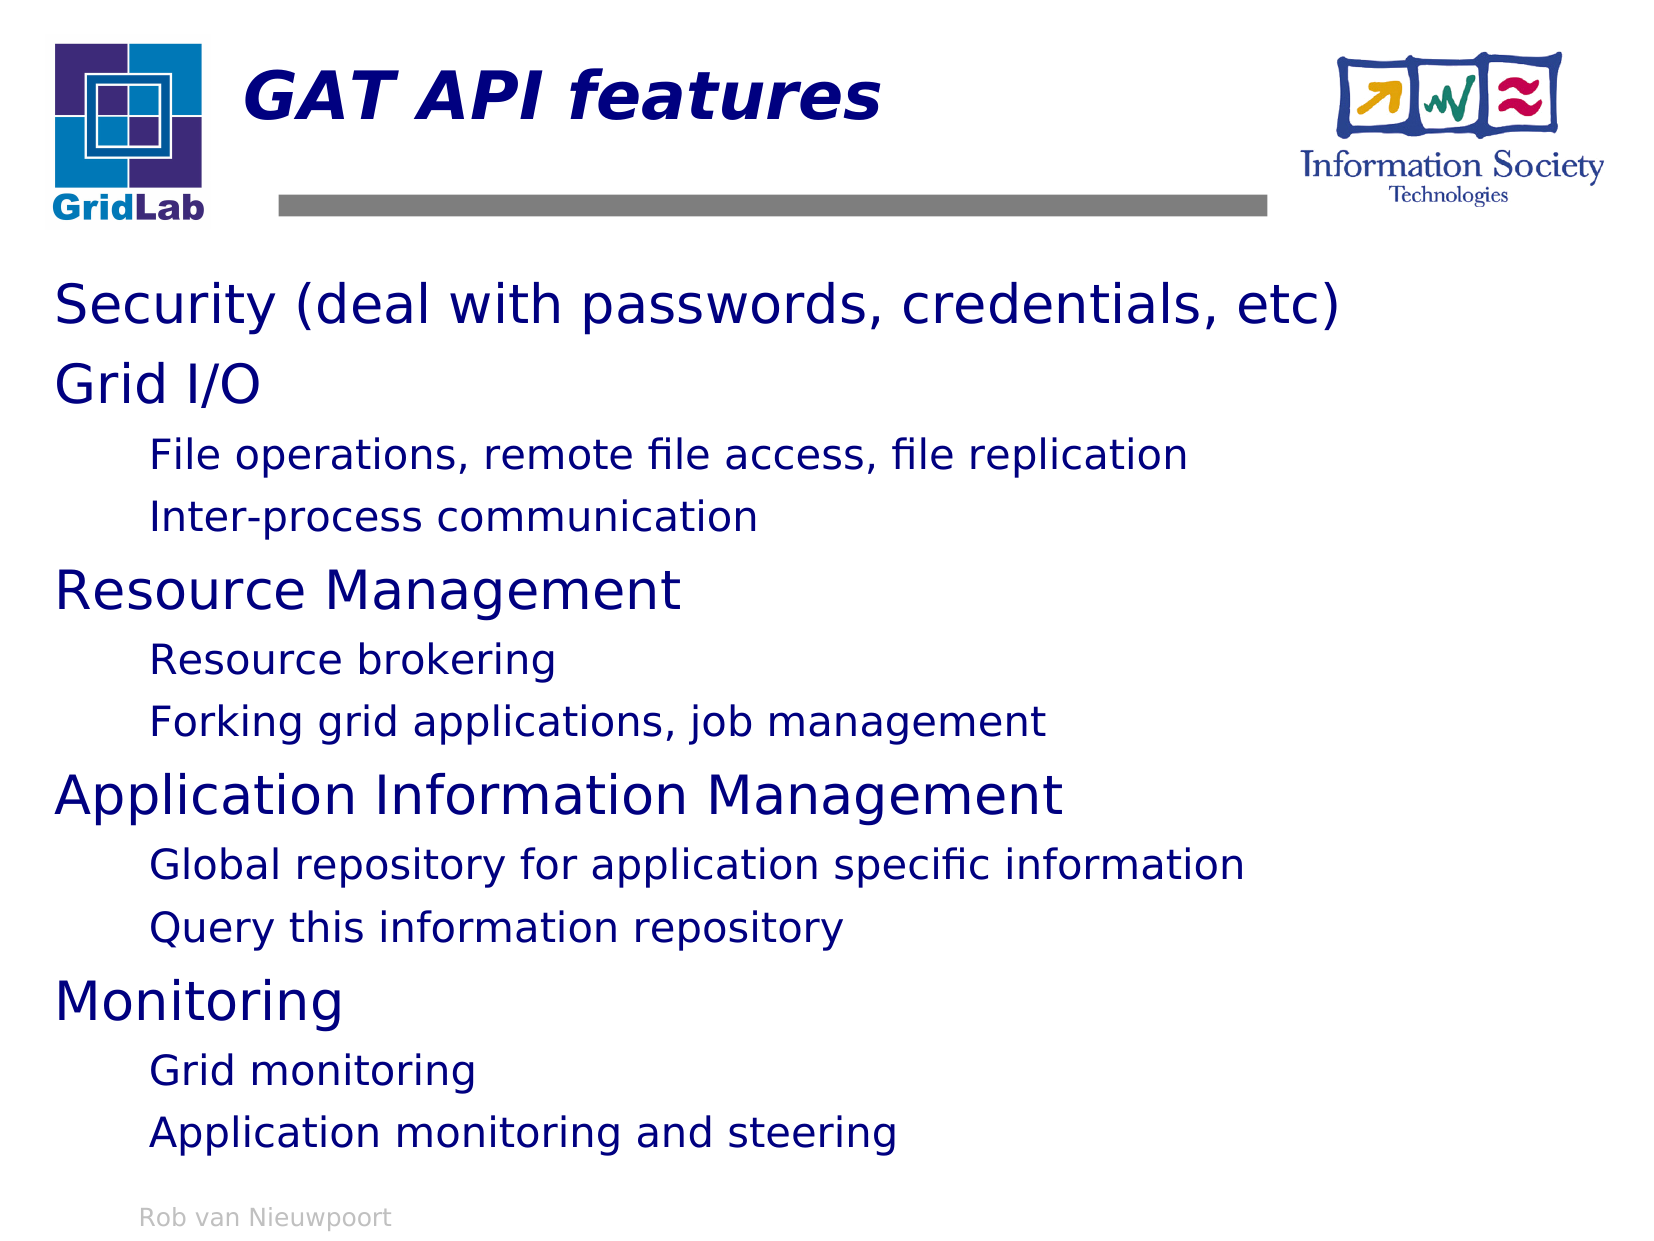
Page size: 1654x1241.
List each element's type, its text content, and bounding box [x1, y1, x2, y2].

list Security (deal with passwords, credentials, etc) Grid I/O File operations, remote file access, file replication Inter-process communication Resource Management Resource brokering Forking grid applications, job management Application Information Management Global repository for application specific information Query this information repository Monitoring Grid monitoring Application monitoring and steering [55, 268, 1599, 1154]
picture [1293, 34, 1611, 214]
picture [45, 34, 211, 230]
title GAT API features [243, 0, 1280, 187]
